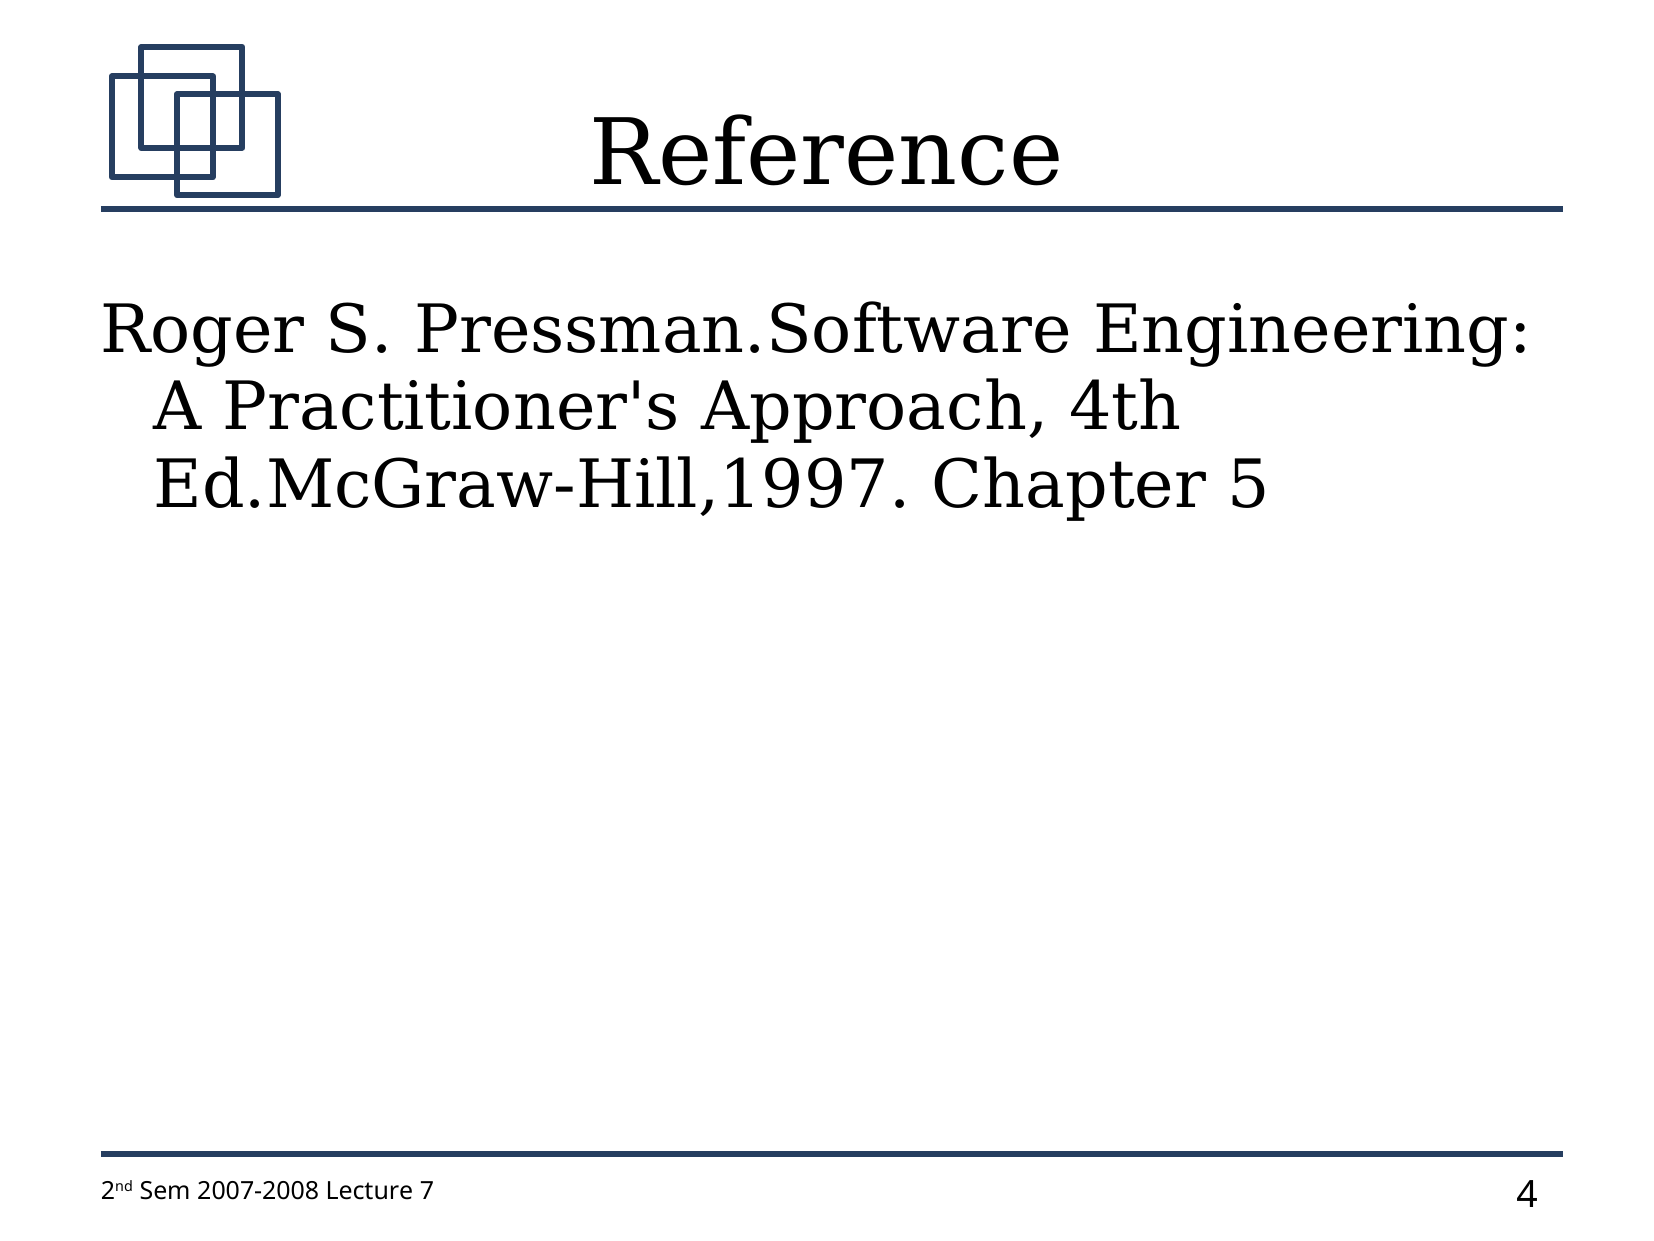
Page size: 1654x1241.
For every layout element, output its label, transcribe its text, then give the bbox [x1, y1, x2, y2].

list Roger S. Pressman.Software Engineering: A Practitioner's Approach, 4th Ed.McGraw-Hill,1997. Chapter 5 [82, 290, 1571, 1109]
title Reference [82, 49, 1571, 257]
